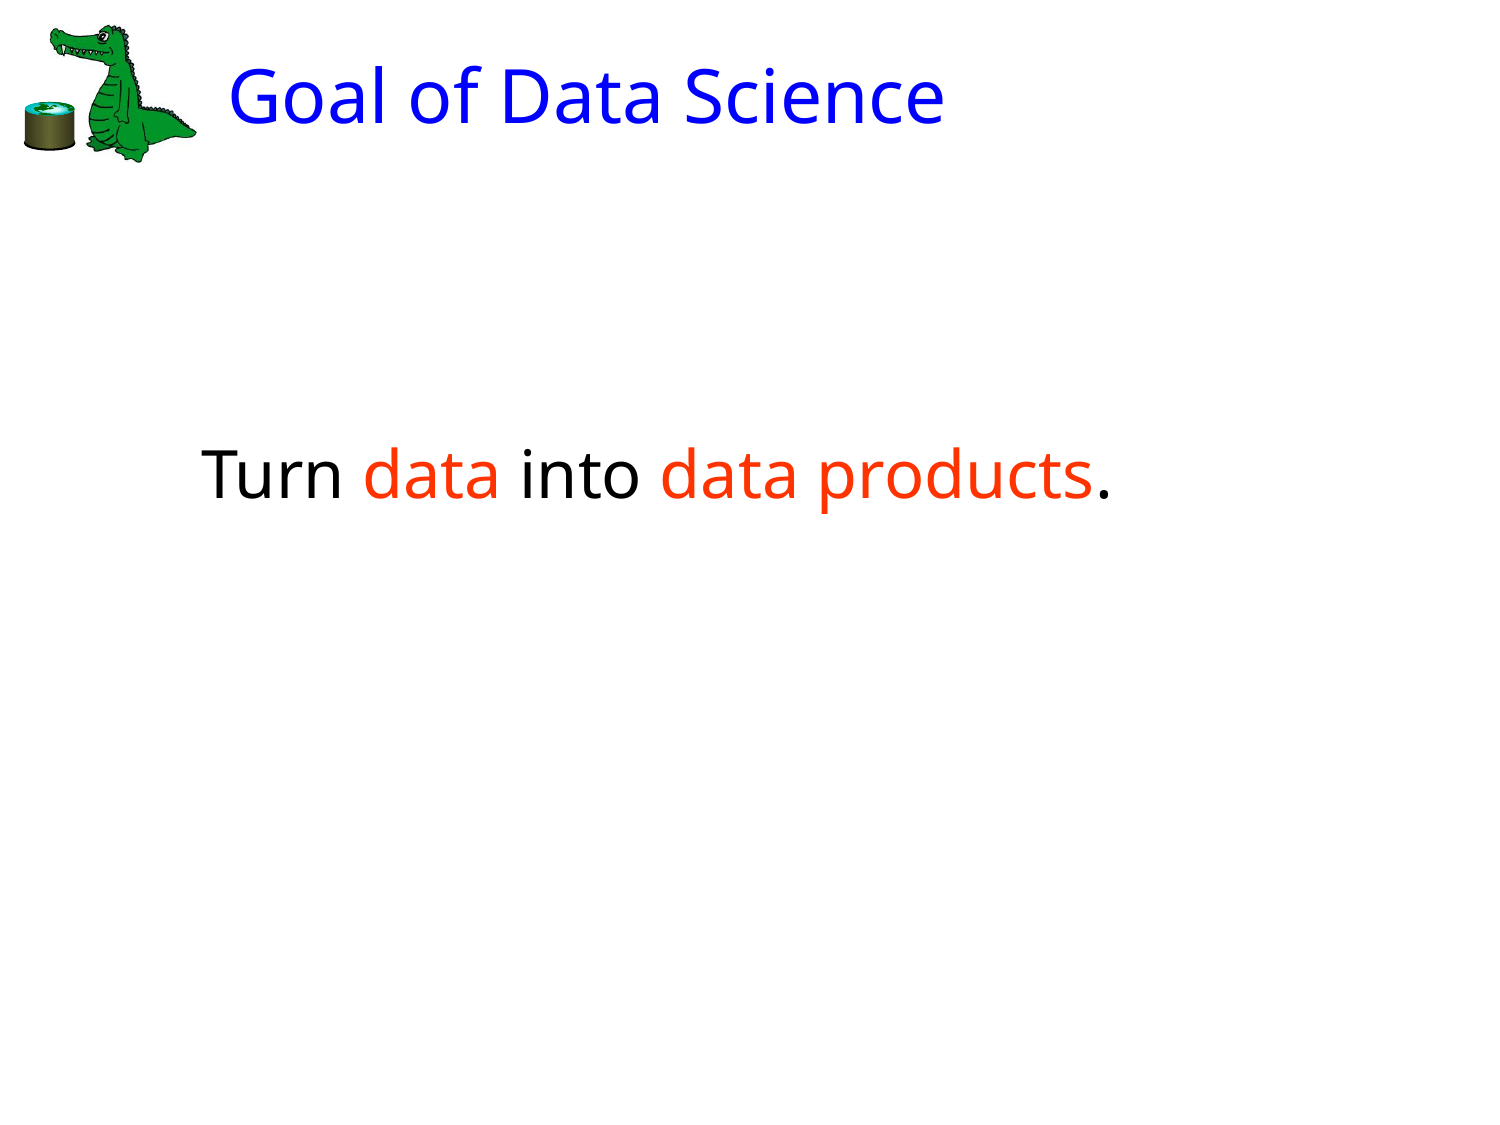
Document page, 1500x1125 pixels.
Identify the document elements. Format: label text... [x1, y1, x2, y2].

list Turn data into data products. [112, 237, 1388, 1075]
title Goal of Data Science [212, 0, 1388, 188]
picture [49, 24, 197, 163]
